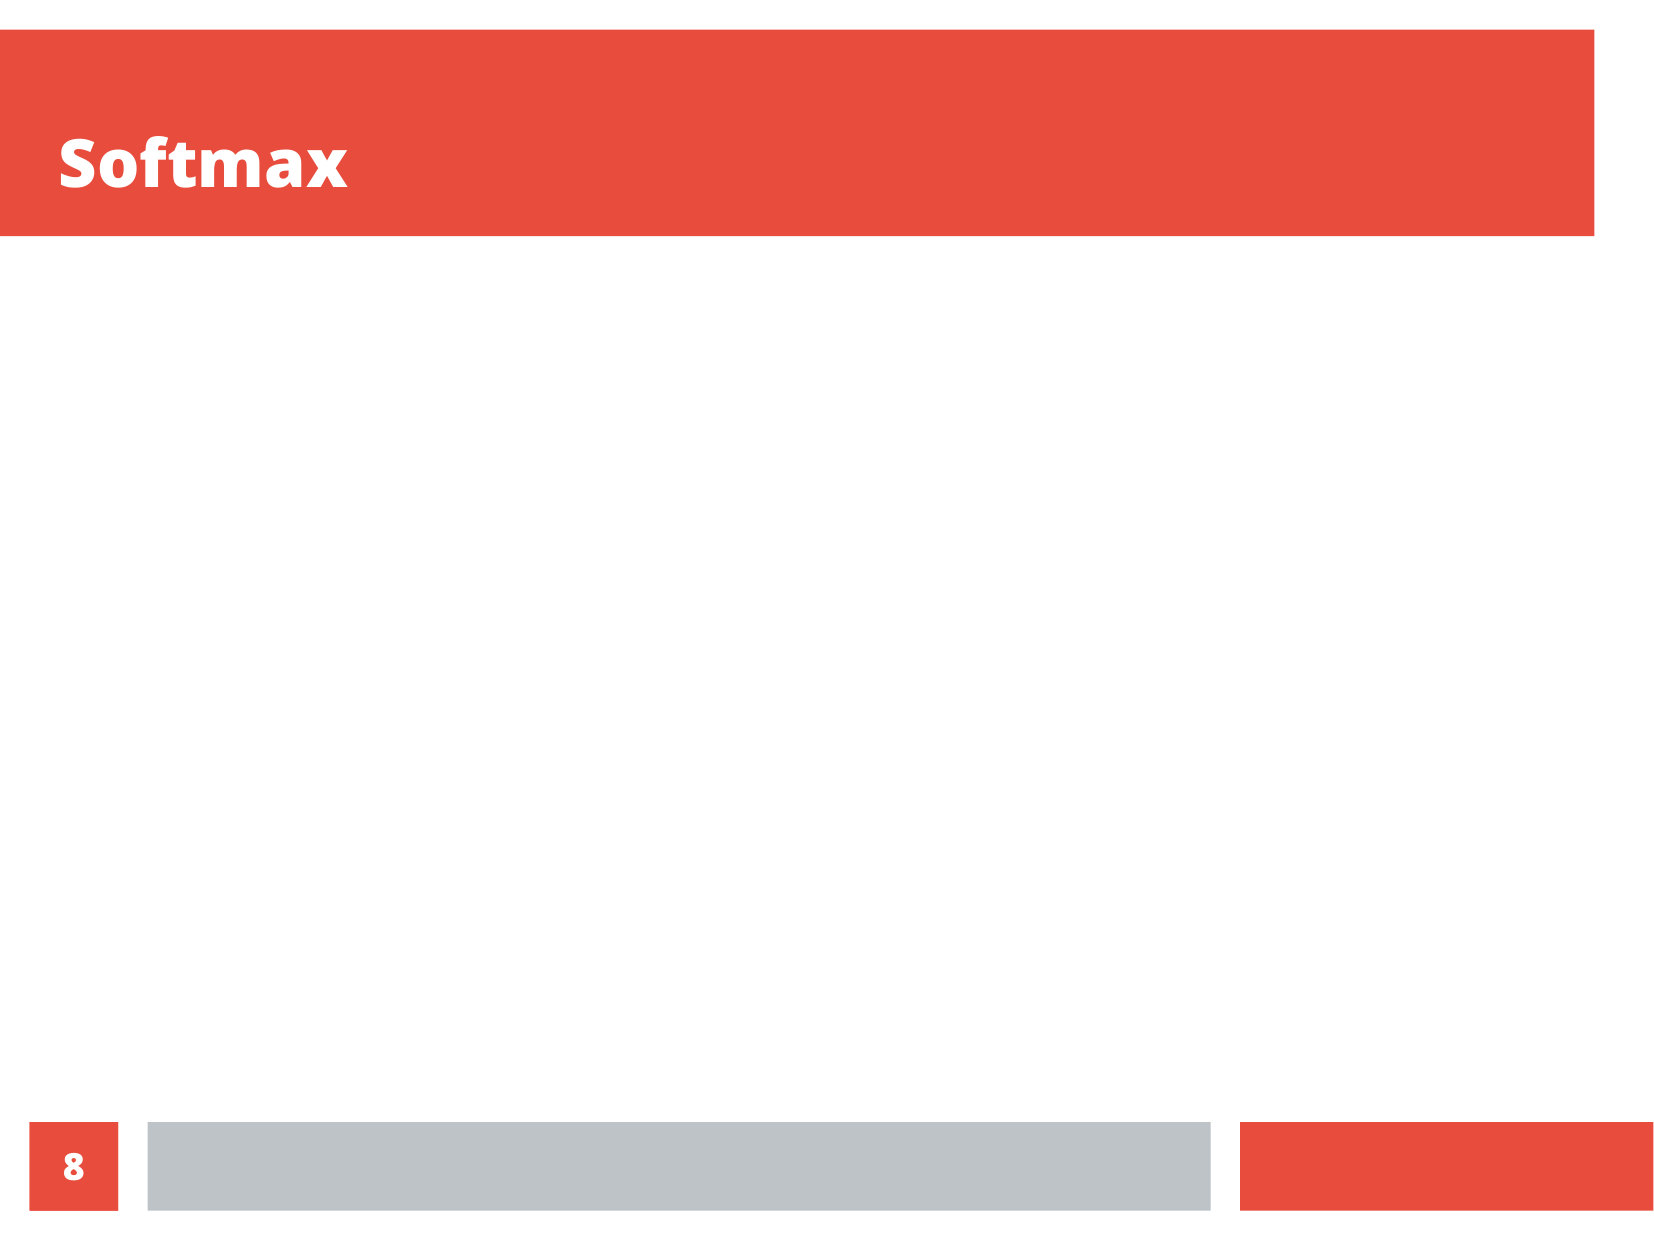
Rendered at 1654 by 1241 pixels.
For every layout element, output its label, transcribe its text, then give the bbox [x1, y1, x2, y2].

title Softmax [59, 59, 1595, 207]
